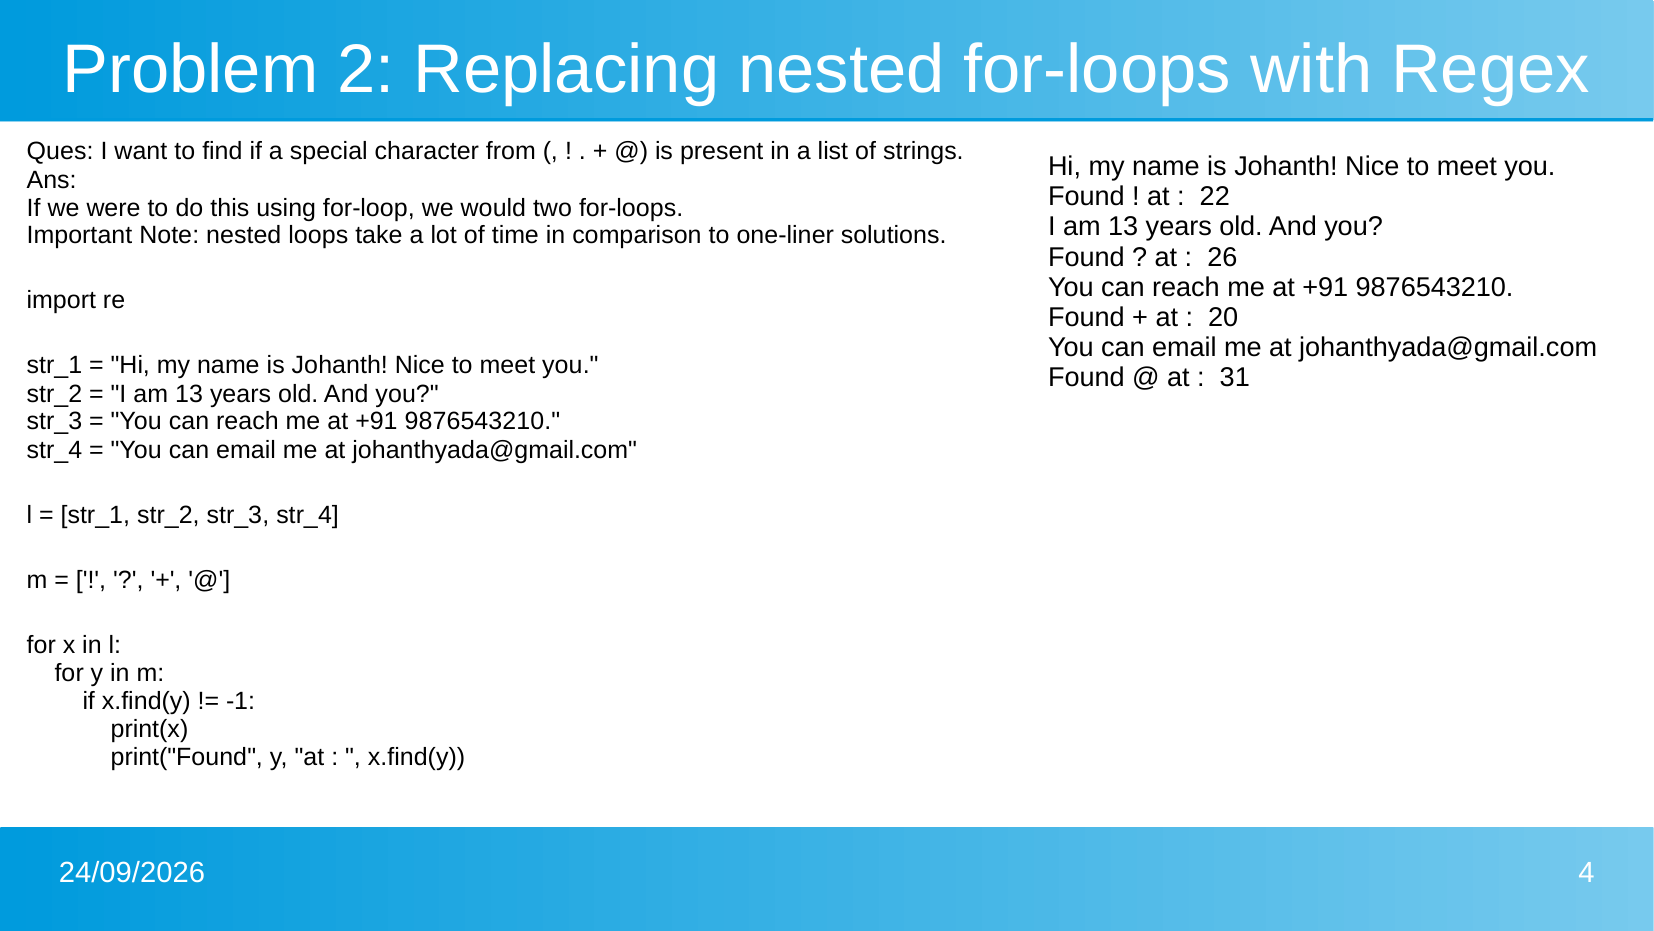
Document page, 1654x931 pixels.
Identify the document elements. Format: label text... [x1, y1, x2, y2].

title Problem 2: Replacing nested for-loops with Regex [59, 29, 1595, 108]
text_box Hi, my name is Johanth! Nice to meet you. Found ! at : 22 I am 13 years old. And you? Found ? at : 26 You can reach me at +91 9876543210. Found + at : 20 You can email me at johanthyada@gmail.com Found @ at : 31 [1033, 143, 1625, 401]
text_box Ques: I want to find if a special character from (, ! . + @) is present in a list of strings. Ans: If we were to do this using for-loop, we would two for-loops. Important Note: nested loops take a lot of time in comparison to one-liner solutions. import re str_1 = "Hi, my name is Johanth! Nice to meet you." str_2 = "I am 13 years old. And you?" str_3 = "You can reach me at +91 9876543210." str_4 = "You can email me at johanthyada@gmail.com" l = [str_1, str_2, str_3, str_4] m = ['!', '?', '+', '@'] for x in l: for y in m: if x.find(y) != -1: print(x) print("Found", y, "at : ", x.find(y)) [11, 129, 989, 927]
